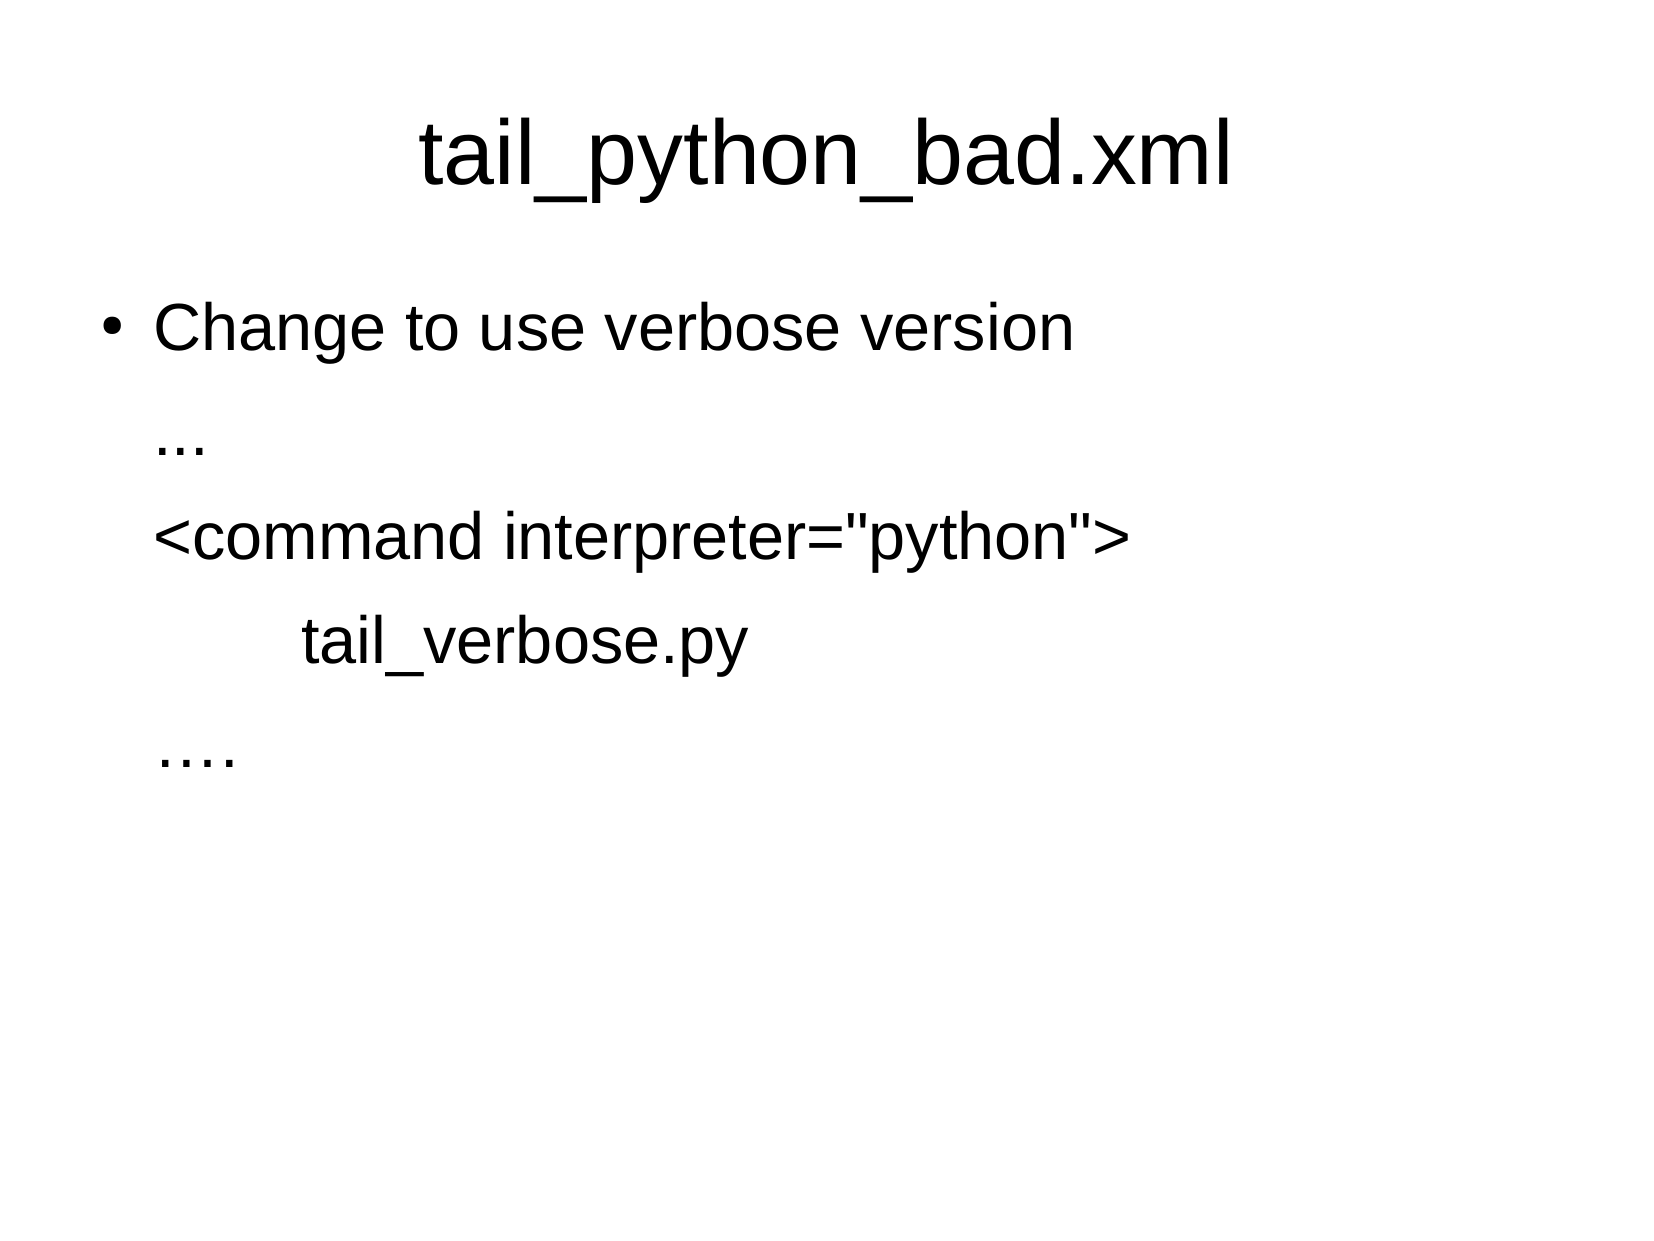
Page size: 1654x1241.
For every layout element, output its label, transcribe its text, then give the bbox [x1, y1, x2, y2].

title tail_python_bad.xml [82, 49, 1571, 257]
list Change to use verbose version ... <command interpreter="python"> tail_verbose.py …. [82, 290, 1571, 1010]
